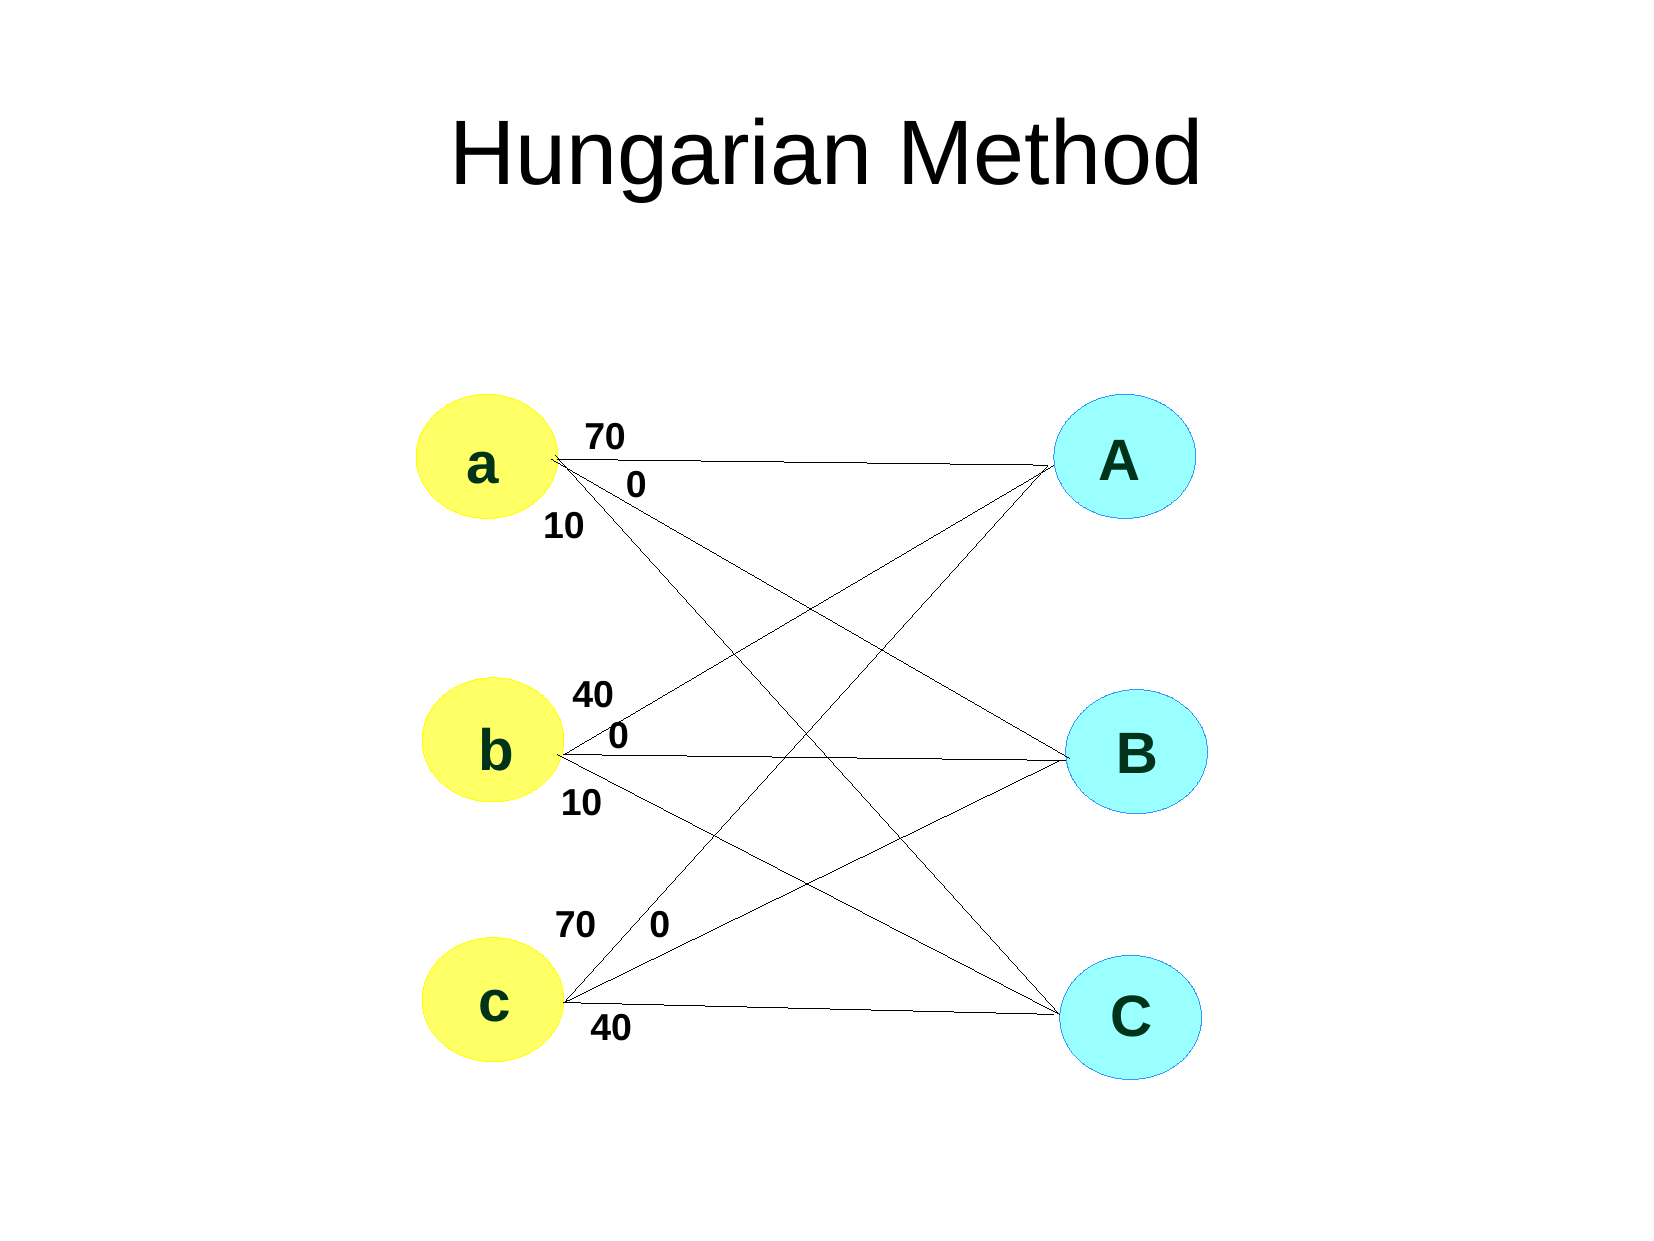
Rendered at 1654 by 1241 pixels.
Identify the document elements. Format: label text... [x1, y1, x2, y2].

text_box 0 [610, 455, 706, 513]
text_box 70 [540, 896, 634, 956]
text_box [1065, 689, 1208, 814]
text_box 70 [569, 408, 671, 466]
text_box B [1101, 713, 1173, 794]
text_box C [1095, 975, 1167, 1056]
text_box 10 [528, 496, 623, 554]
text_box [1053, 394, 1196, 519]
text_box 10 [546, 774, 641, 832]
text_box 40 [575, 998, 676, 1056]
text_box 0 [593, 707, 688, 765]
text_box [1059, 955, 1202, 1080]
text_box 0 [634, 896, 747, 962]
text_box c [463, 961, 523, 1042]
text_box [416, 394, 558, 519]
text_box 40 [557, 665, 659, 726]
text_box a [451, 423, 523, 504]
text_box [422, 937, 564, 1062]
text_box b [463, 710, 517, 790]
text_box [422, 677, 564, 802]
title Hungarian Method [82, 49, 1571, 257]
text_box A [1083, 420, 1155, 501]
